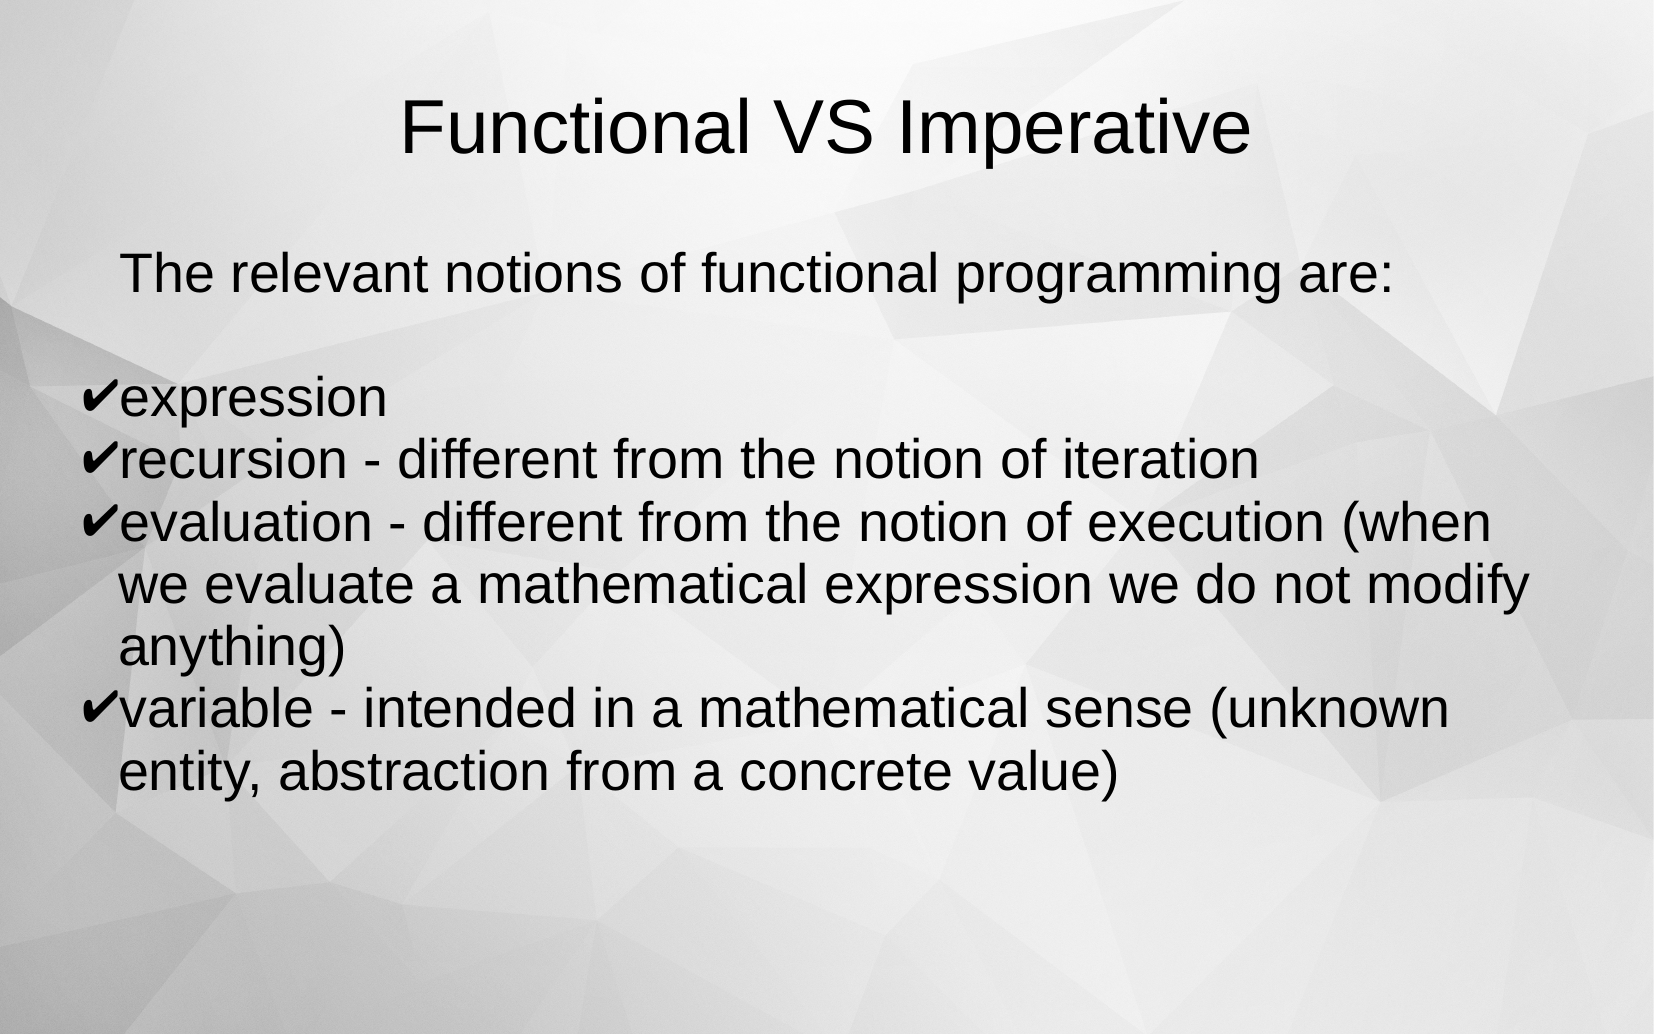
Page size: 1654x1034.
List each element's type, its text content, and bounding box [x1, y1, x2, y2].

subtitle The relevant notions of functional programming are: expression recursion - different from the notion of iteration evaluation - different from the notion of execution (when we evaluate a mathematical expression we do not modify anything) variable - intended in a mathematical sense (unknown entity, abstraction from a concrete value) [82, 241, 1571, 842]
picture [0, 0, 1654, 1034]
title Functional VS Imperative [82, 41, 1571, 214]
